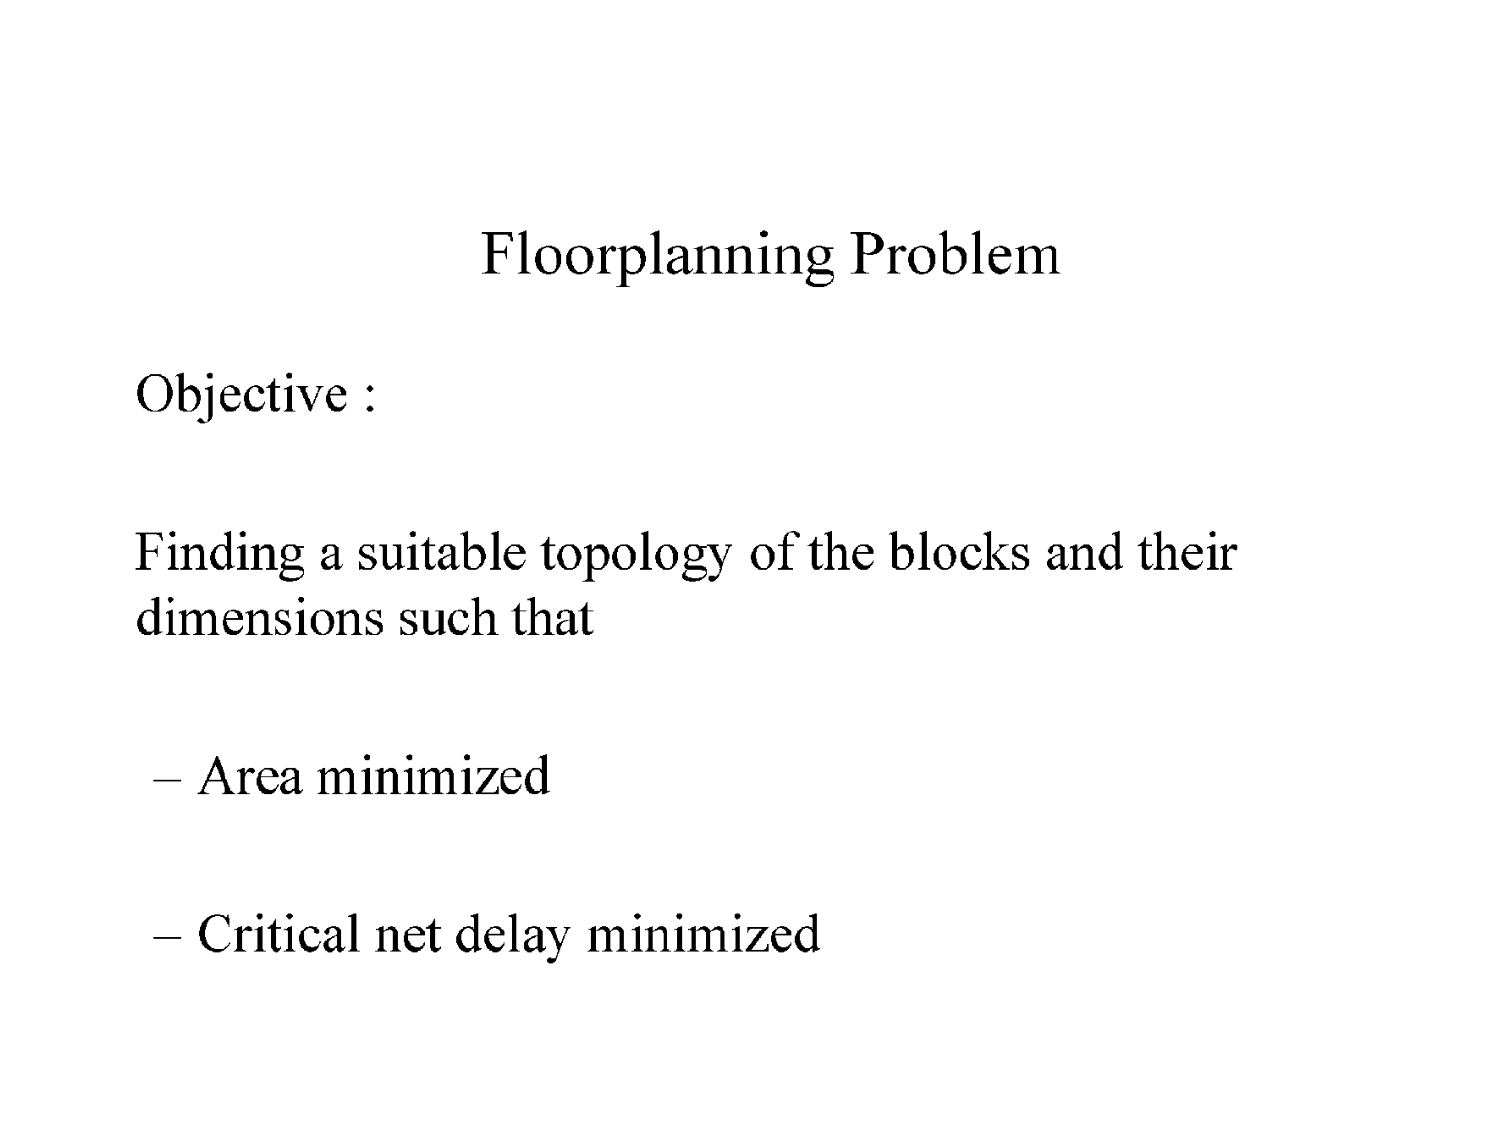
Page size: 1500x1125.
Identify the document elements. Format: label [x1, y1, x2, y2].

picture [58, 125, 1442, 1055]
